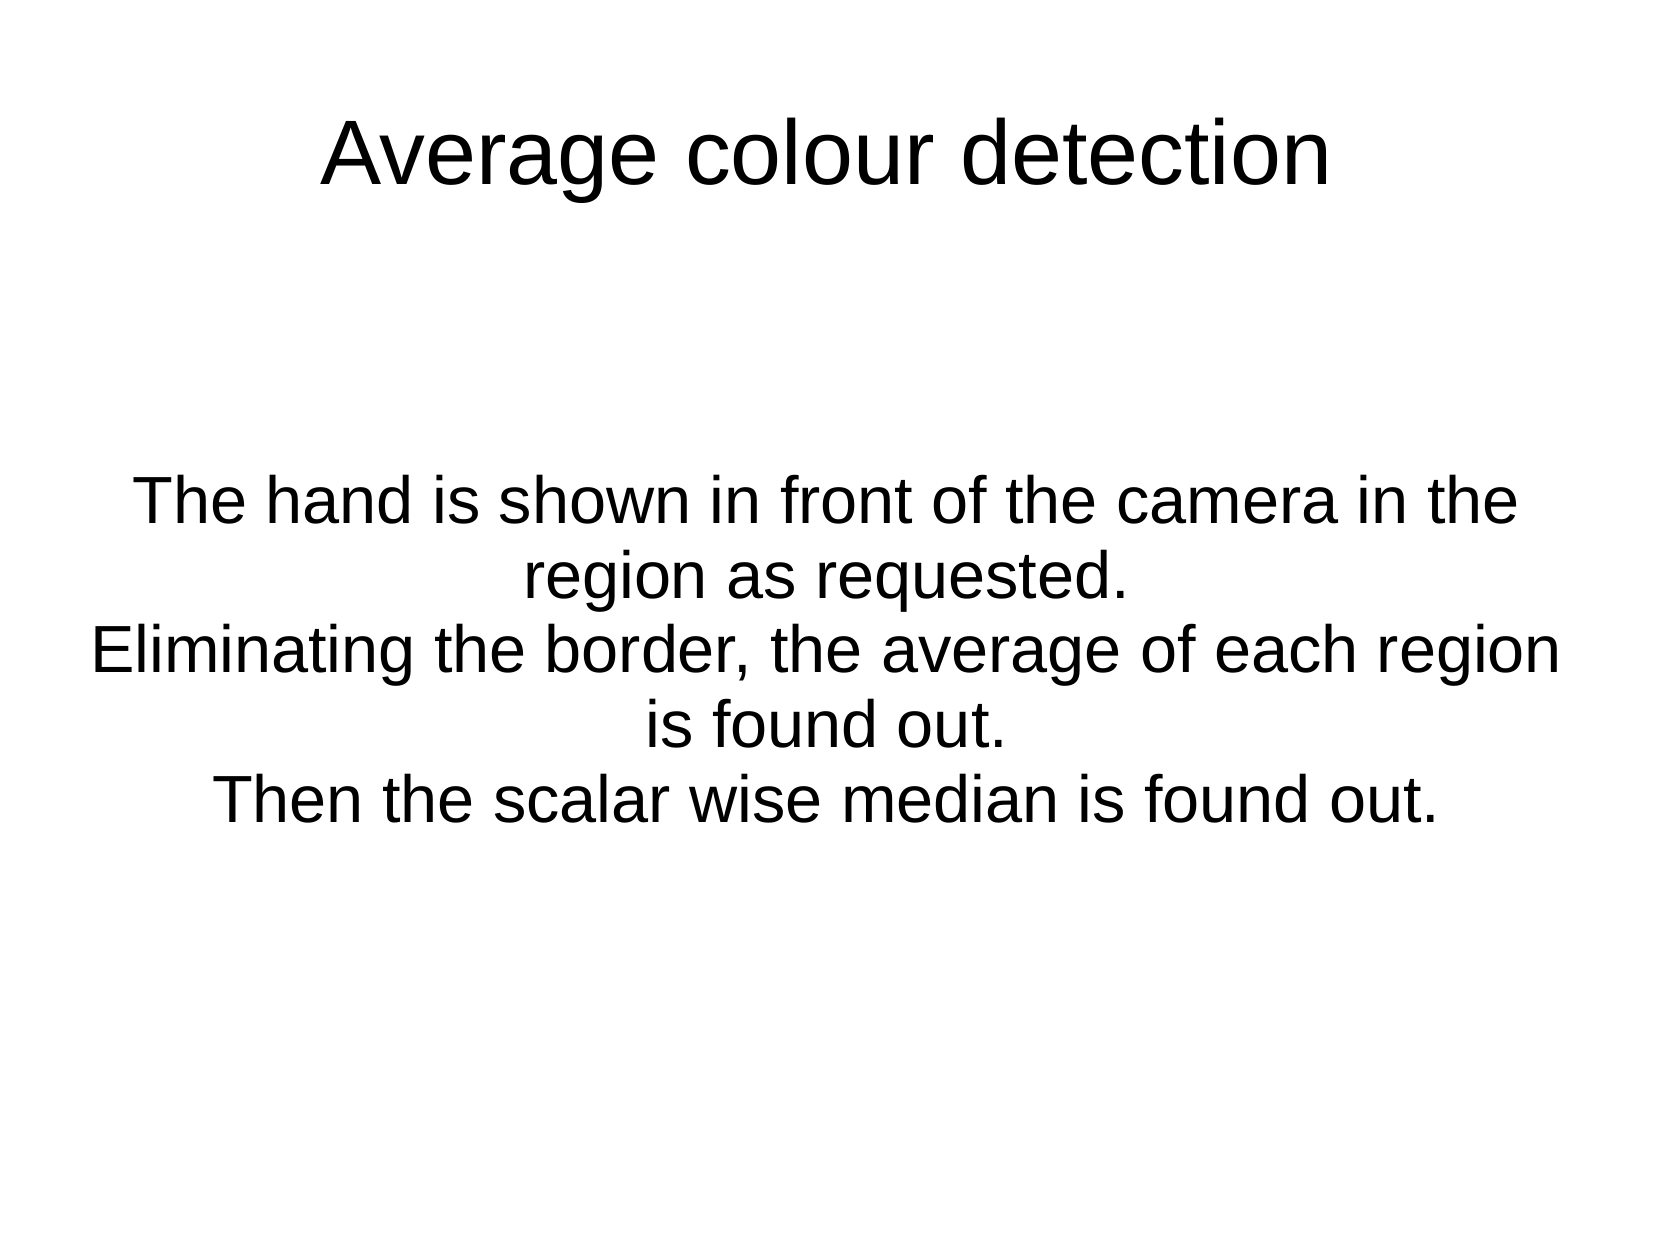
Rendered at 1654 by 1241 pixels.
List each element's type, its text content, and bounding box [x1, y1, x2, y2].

subtitle The hand is shown in front of the camera in the region as requested. Eliminating the border, the average of each region is found out. Then the scalar wise median is found out. [82, 290, 1571, 1010]
title Average colour detection [82, 49, 1571, 257]
